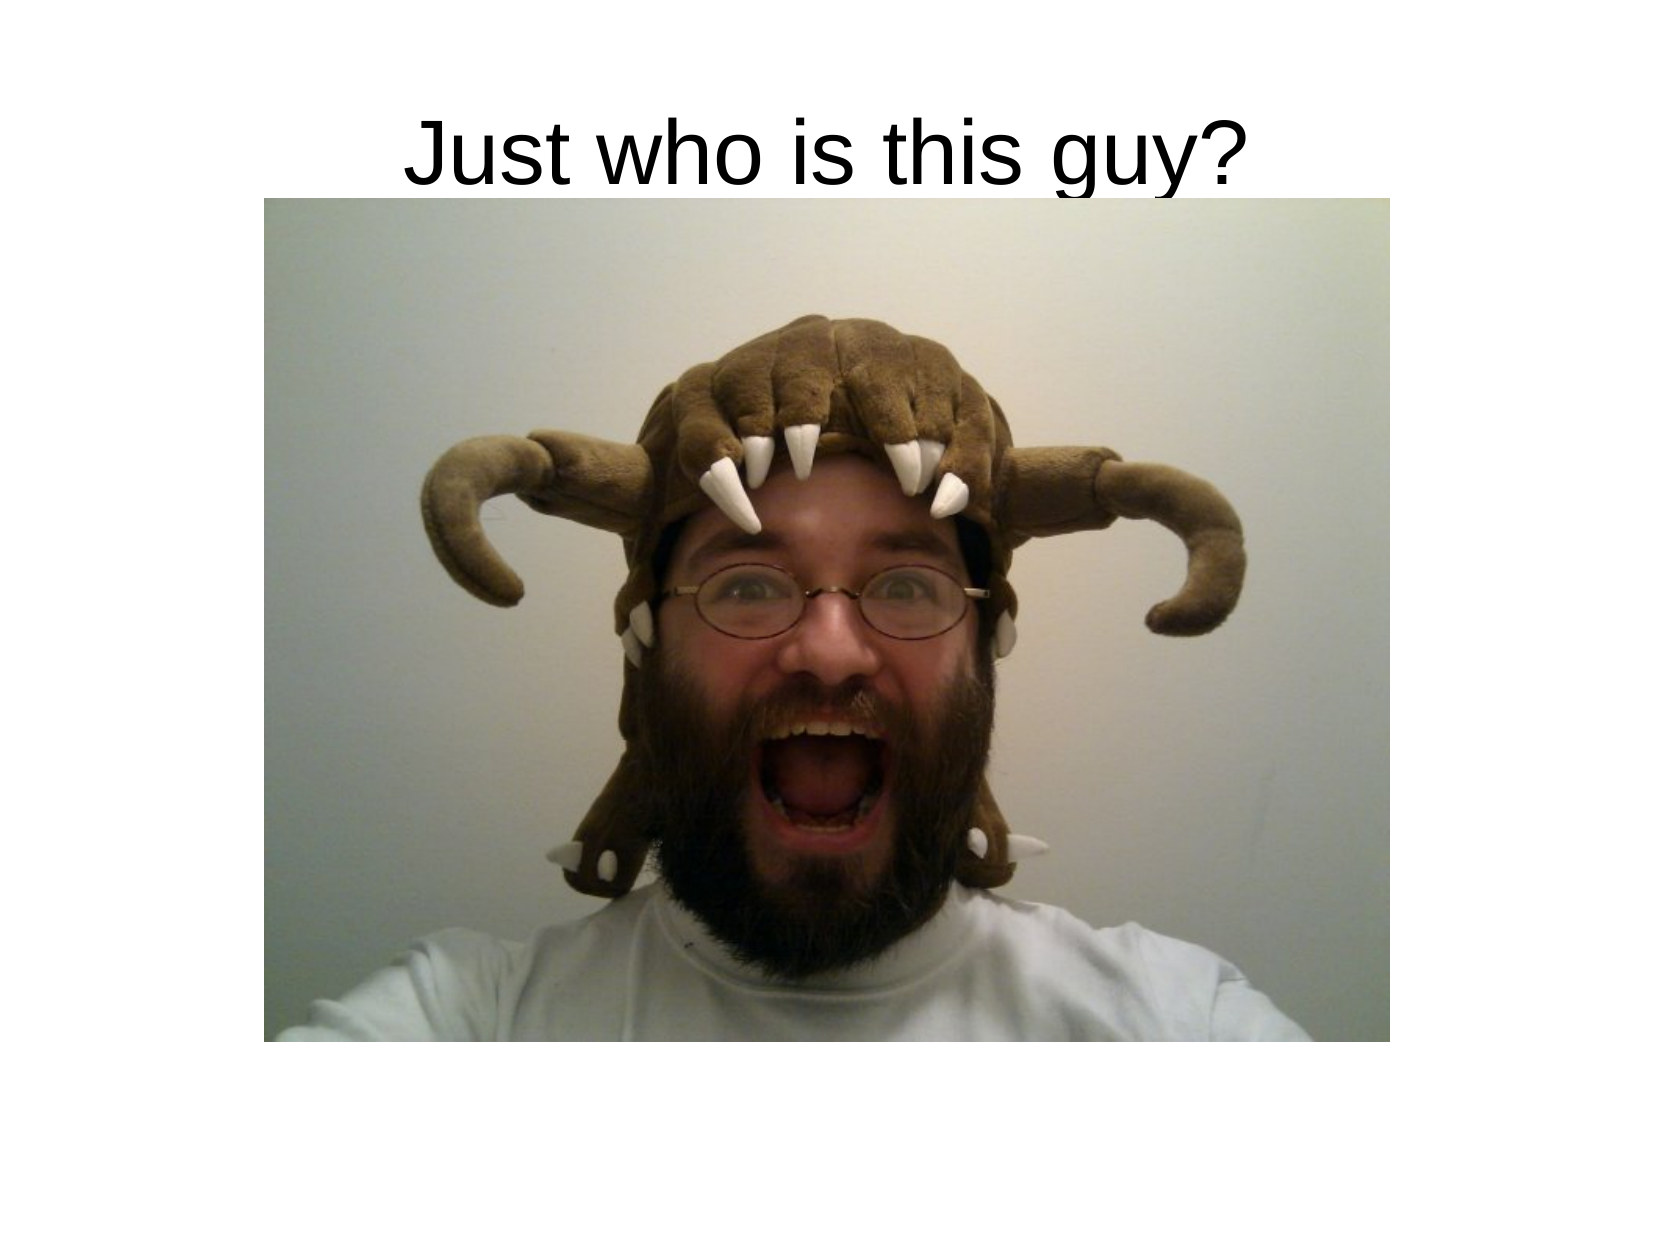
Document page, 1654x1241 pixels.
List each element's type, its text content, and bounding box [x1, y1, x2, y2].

title Just who is this guy? [82, 49, 1571, 257]
picture [264, 198, 1390, 1042]
